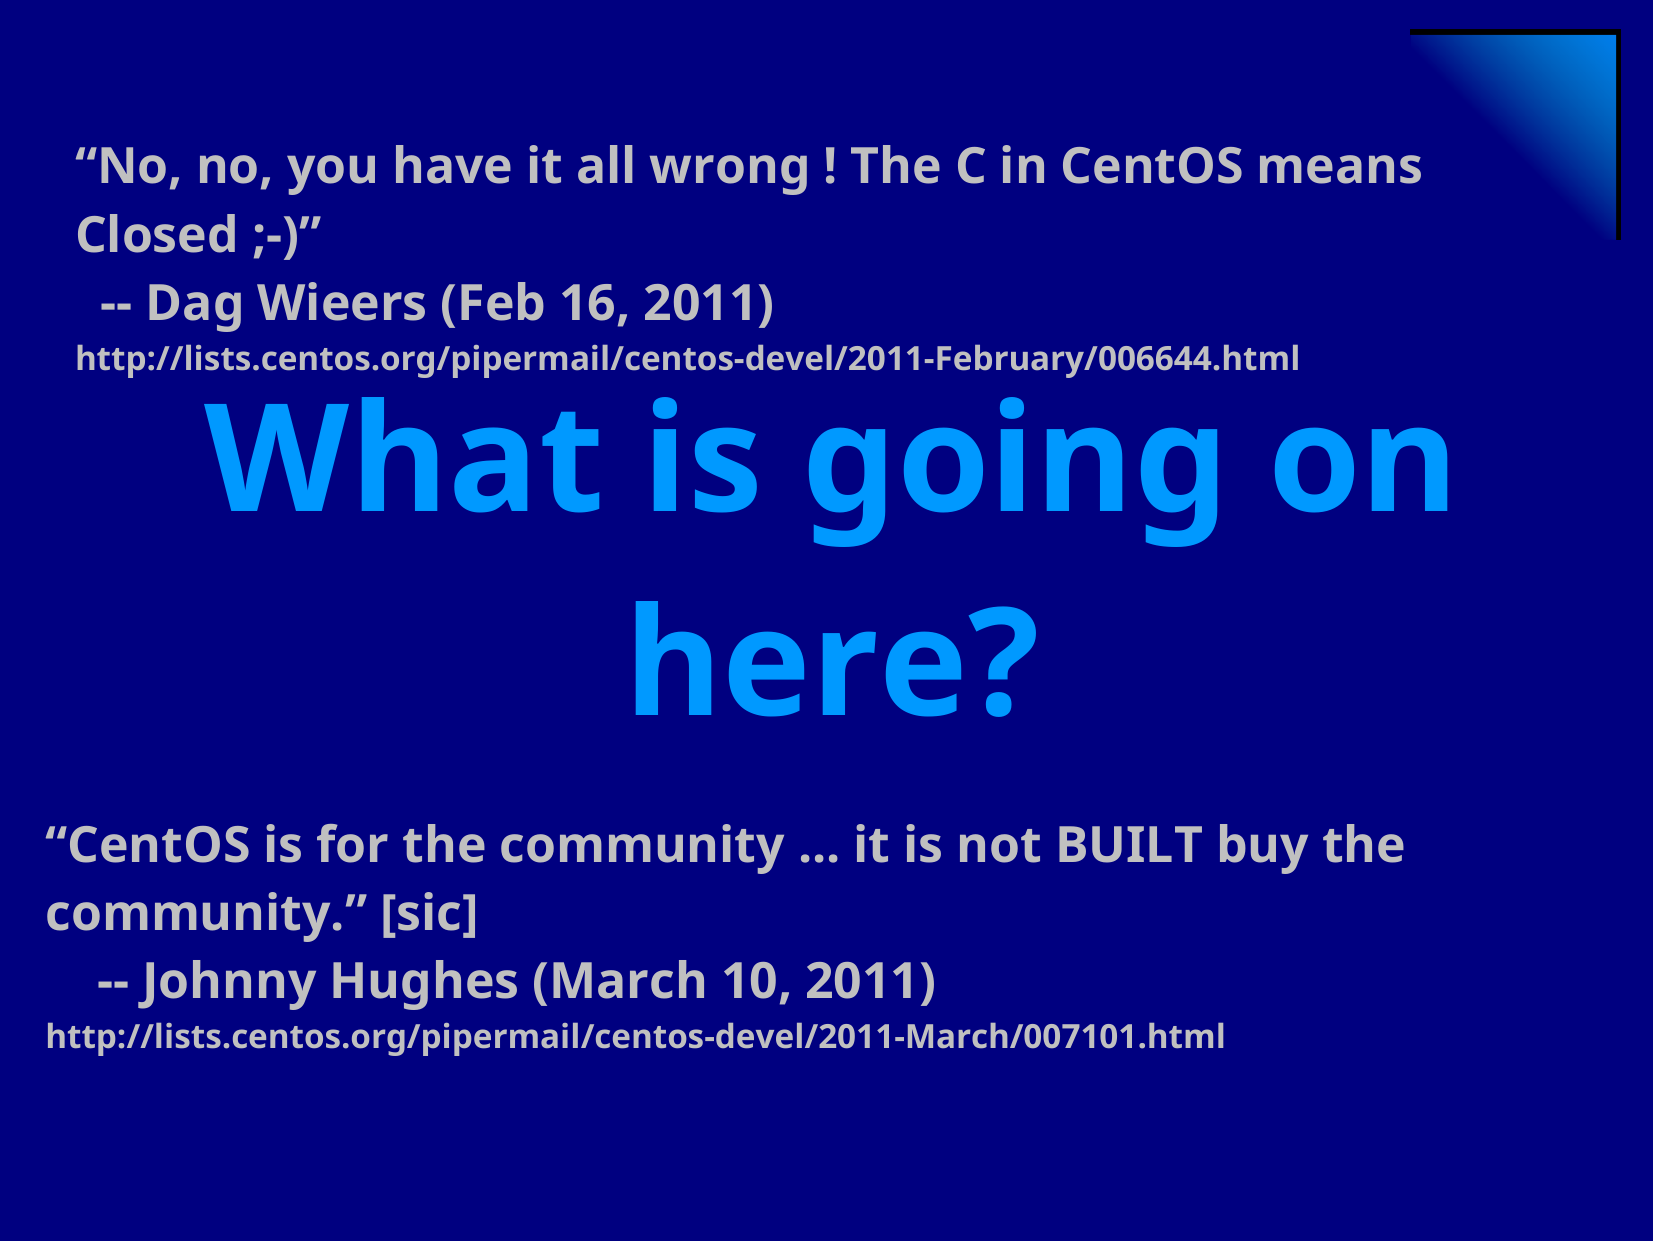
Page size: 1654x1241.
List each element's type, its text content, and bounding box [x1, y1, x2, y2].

picture [1410, 29, 1621, 241]
text_box “No, no, you have it all wrong ! The C in CentOS means Closed ;-)” -- Dag Wieers (Feb 16, 2011) http://lists.centos.org/pipermail/centos-devel/2011-February/006644.html [74, 170, 1590, 409]
text_box “CentOS is for the community ... it is not BUILT buy the community.” [sic] -- Johnny Hughes (March 10, 2011) http://lists.centos.org/pipermail/centos-devel/2011-March/007101.html [45, 814, 1591, 1053]
text_box What is going on here? [74, 458, 1590, 653]
